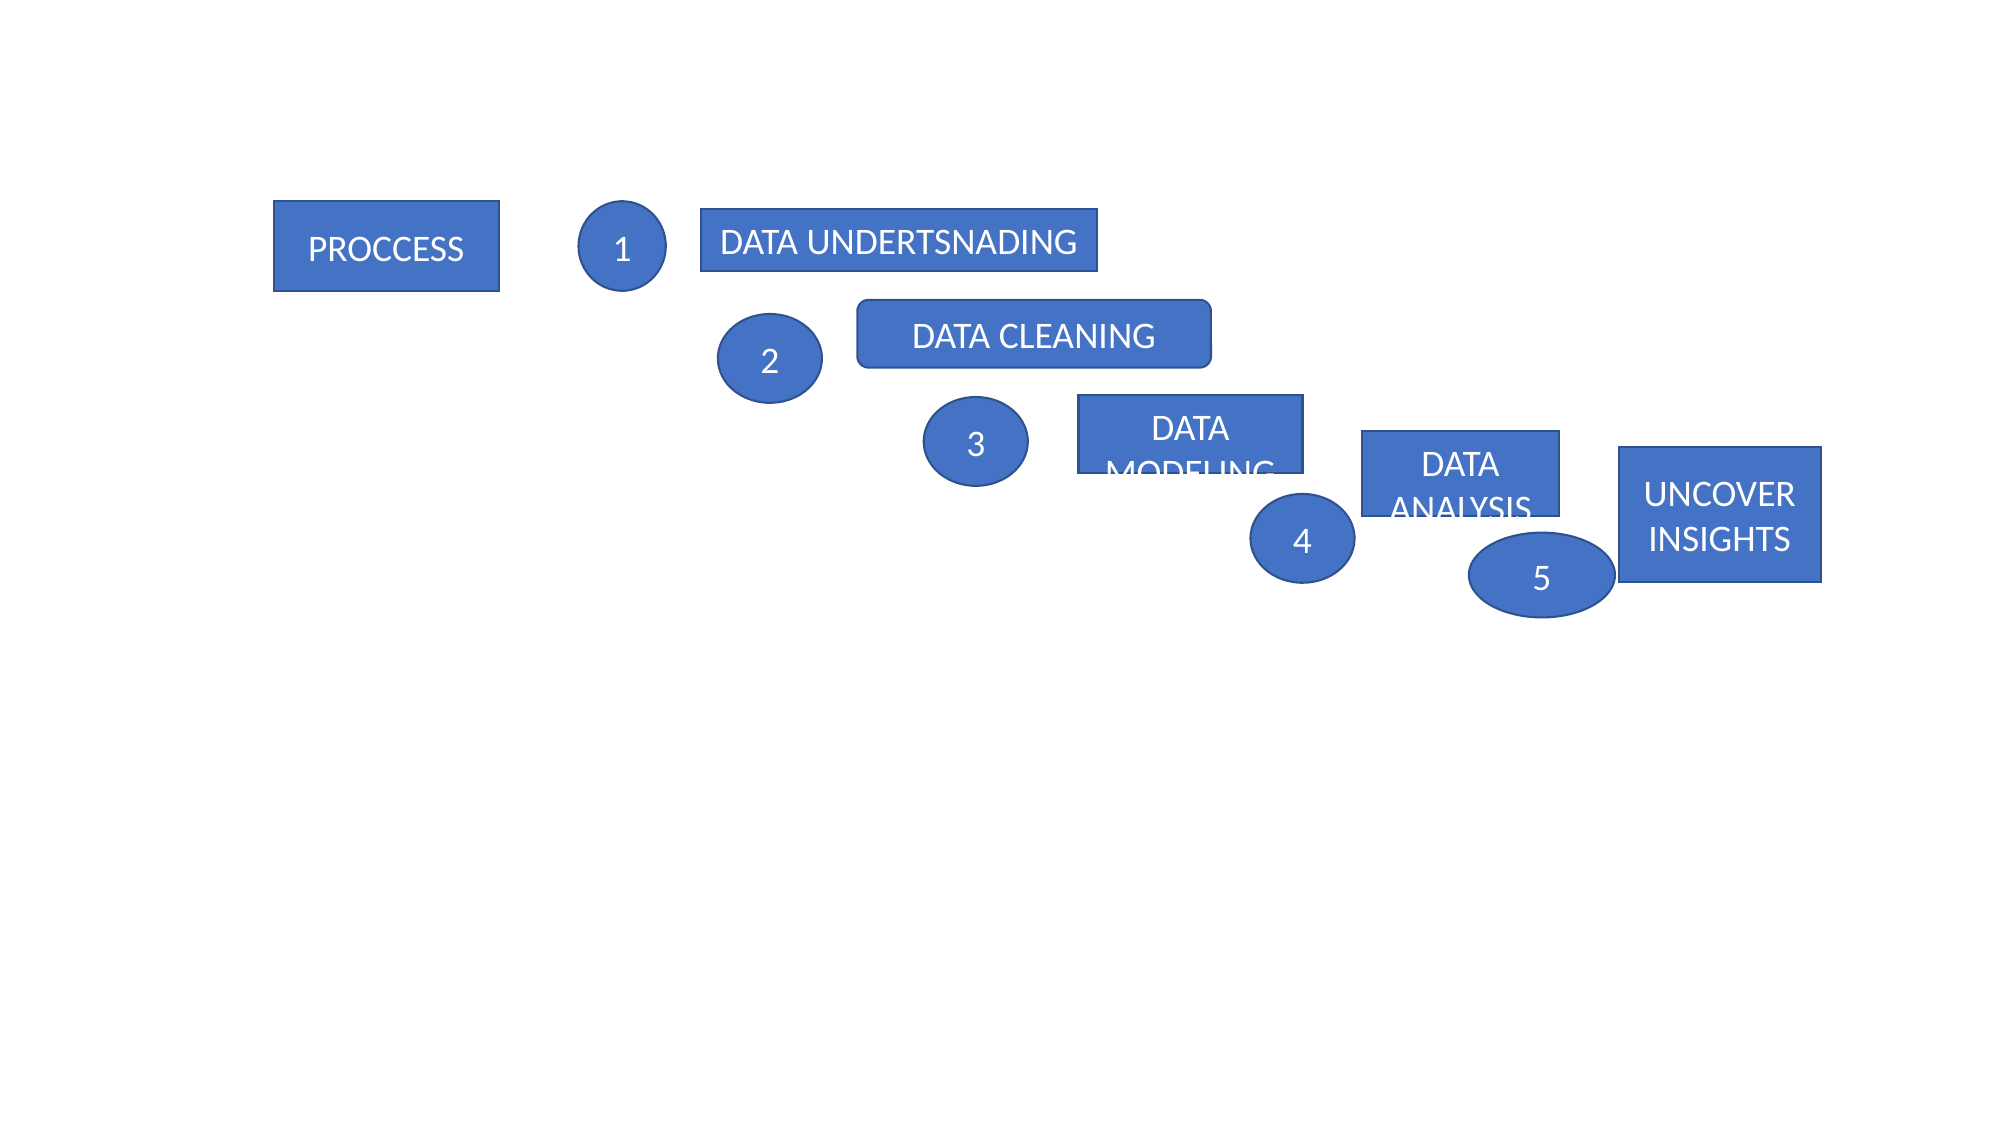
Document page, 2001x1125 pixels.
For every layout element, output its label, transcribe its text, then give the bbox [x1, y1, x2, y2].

text_box 1 [578, 201, 666, 291]
text_box 5 [1468, 532, 1615, 618]
text_box 2 [717, 313, 822, 403]
text_box PROCCESS [274, 201, 499, 291]
text_box DATA CLEANING [857, 299, 1211, 368]
text_box DATA ANALYSIS [1362, 431, 1559, 516]
text_box DATA MODELING [1079, 395, 1303, 473]
text_box UNCOVER INSIGHTS [1619, 447, 1821, 582]
text_box 4 [1250, 493, 1355, 583]
text_box 3 [923, 397, 1028, 486]
text_box DATA UNDERTSNADING [701, 209, 1097, 271]
